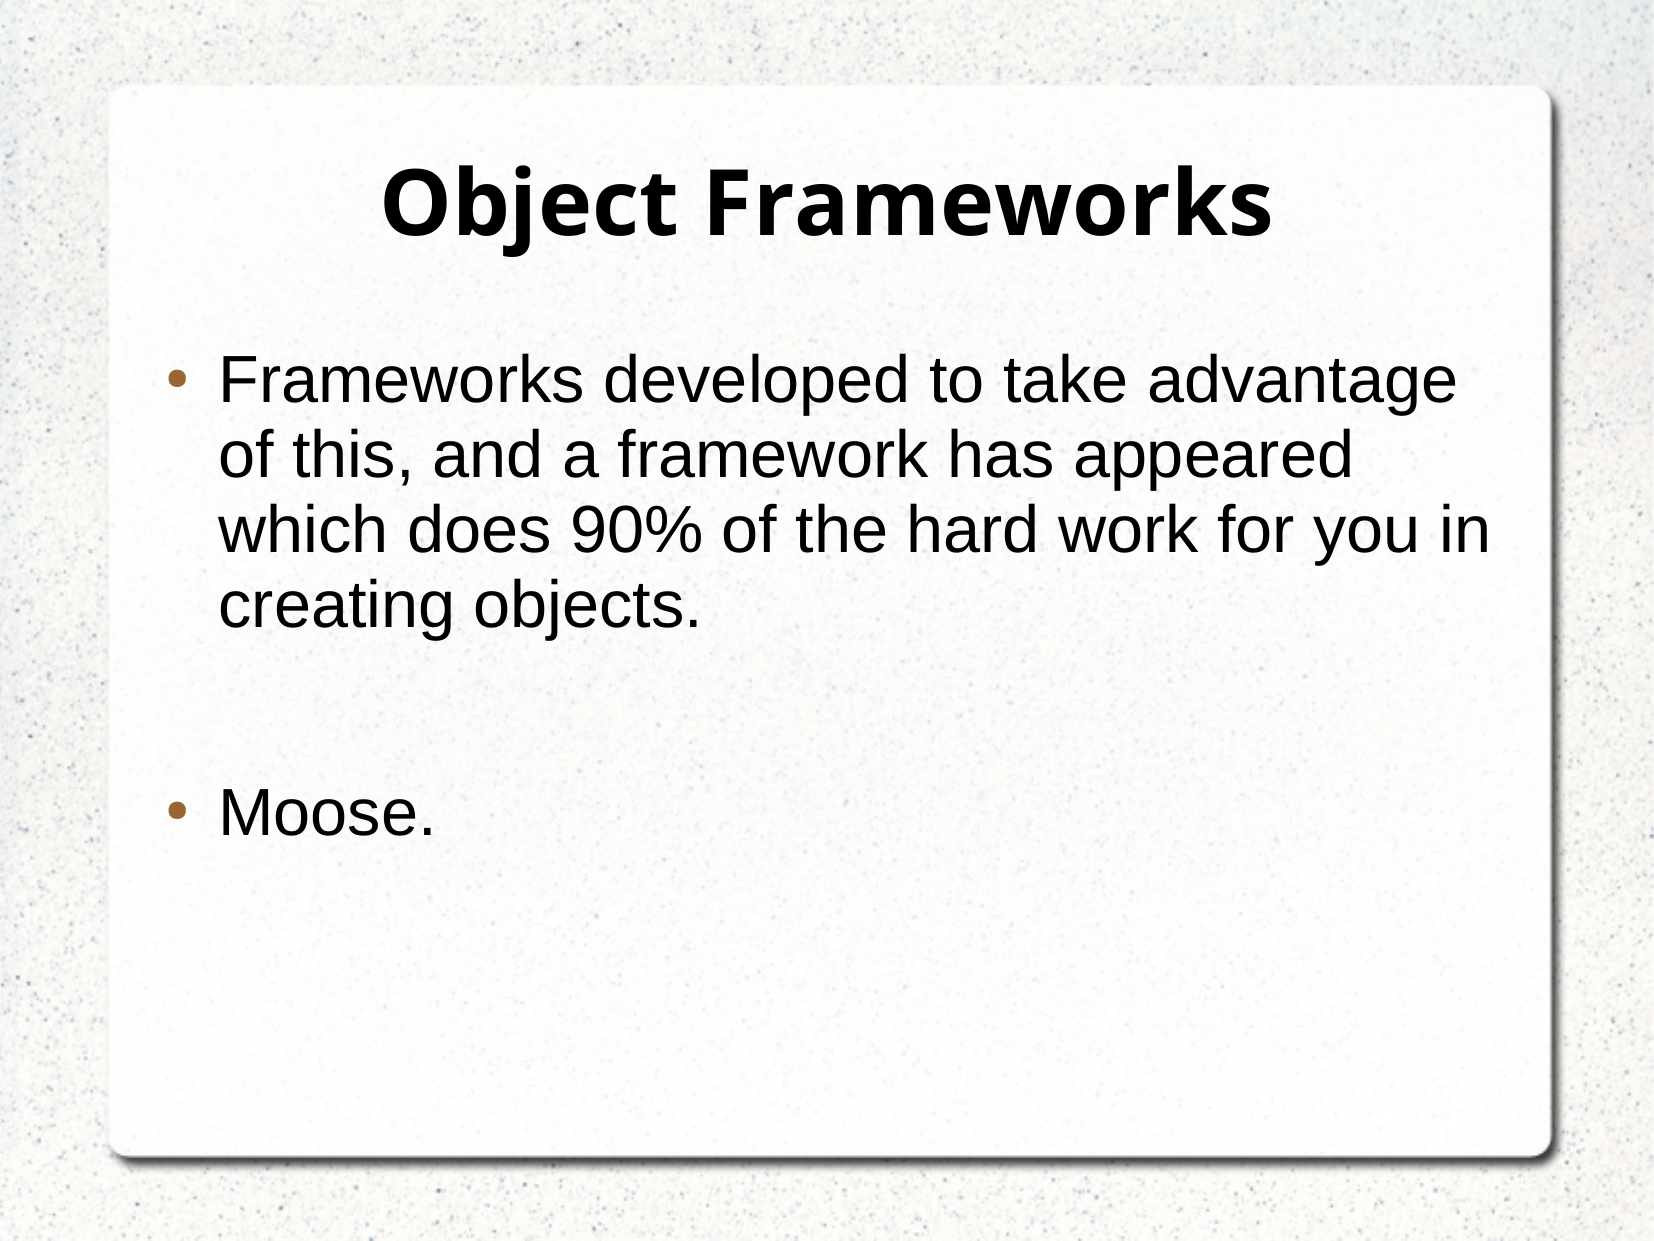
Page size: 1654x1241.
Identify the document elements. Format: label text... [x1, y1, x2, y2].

title Object Frameworks [118, 96, 1536, 304]
list Frameworks developed to take advantage of this, and a framework has appeared which does 90% of the hard work for you in creating objects. Moose. [147, 342, 1506, 978]
picture [0, 0, 1654, 1241]
